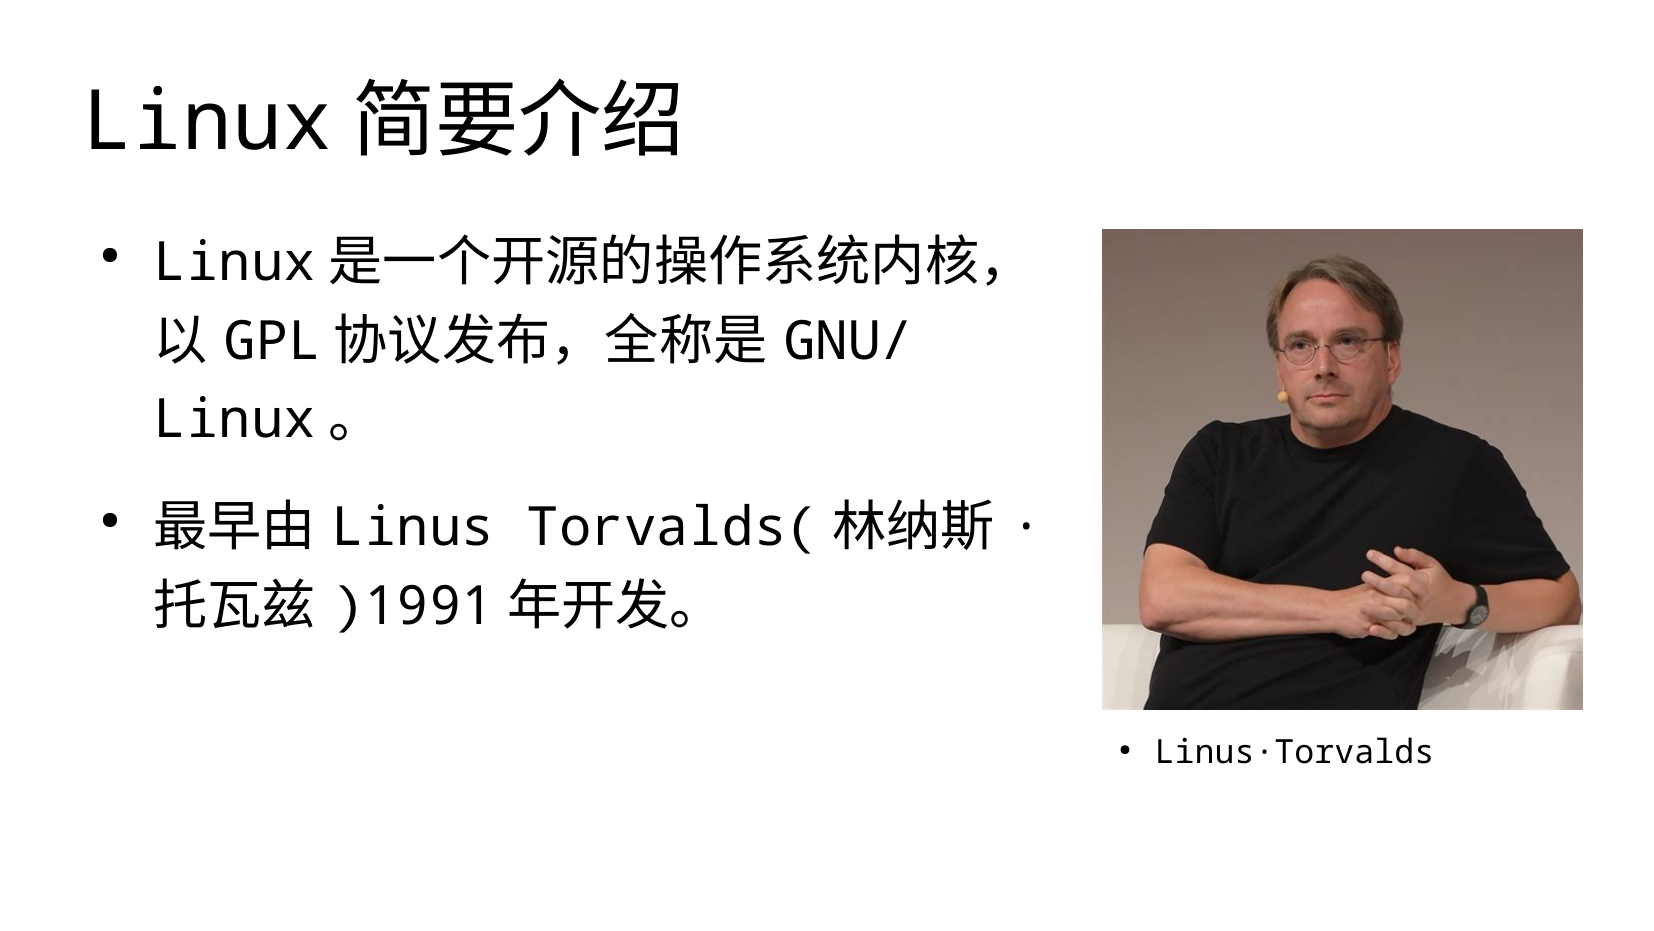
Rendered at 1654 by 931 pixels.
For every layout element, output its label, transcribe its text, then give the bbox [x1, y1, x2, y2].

title Linux简要介绍 [82, 37, 1571, 189]
text_box Linus·Torvalds [1104, 720, 1465, 780]
picture [1102, 229, 1583, 711]
list Linux是一个开源的操作系统内核，以GPL协议发布，全称是GNU/Linux。 最早由Linus Torvalds(林纳斯·托瓦兹)1991年开发。 [82, 217, 1063, 875]
